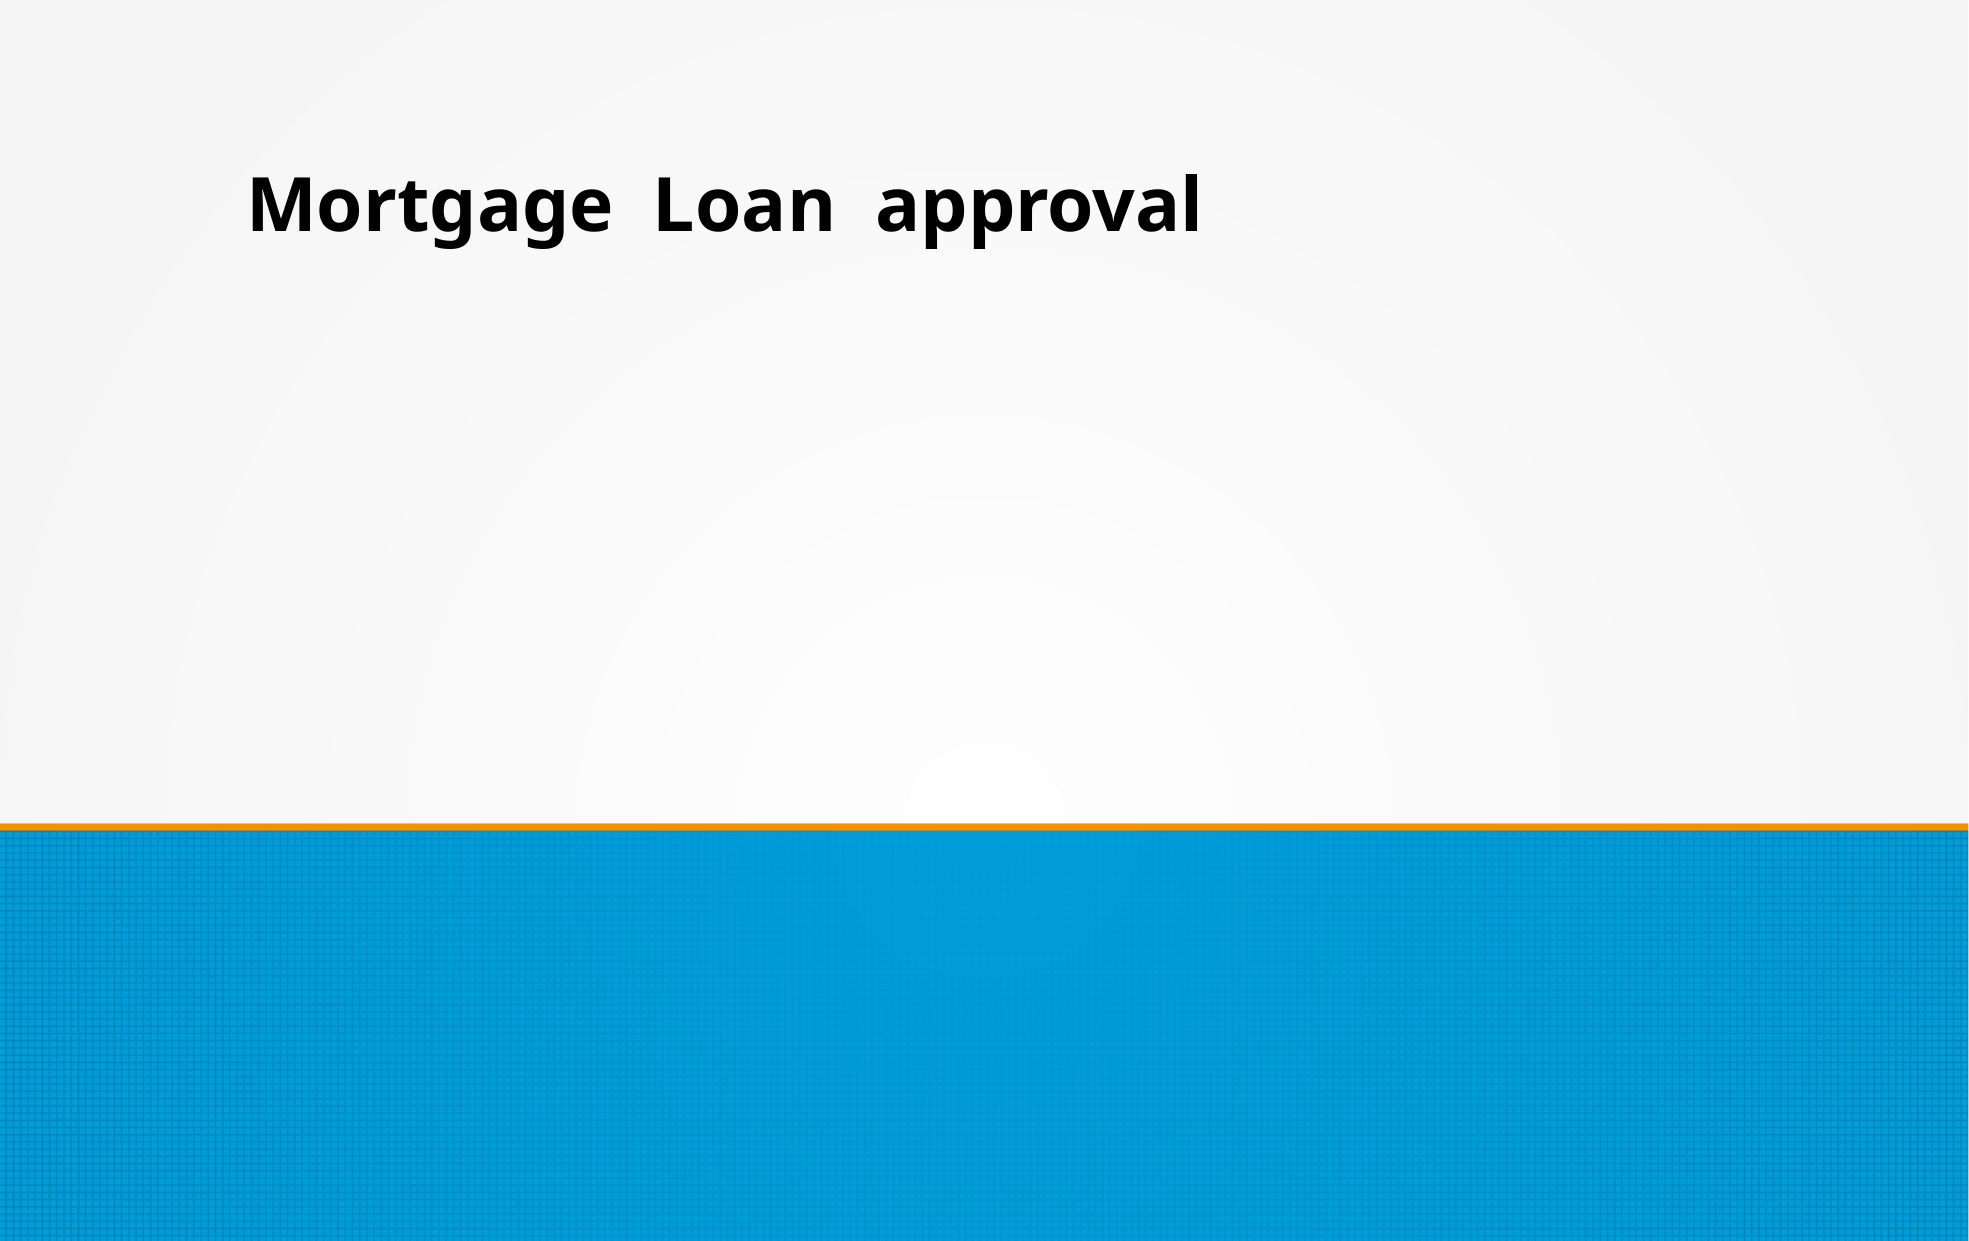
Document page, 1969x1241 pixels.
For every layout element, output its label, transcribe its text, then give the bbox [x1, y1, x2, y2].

subtitle Mortgage Loan approval [90, 49, 1862, 1241]
picture [0, 0, 1969, 830]
